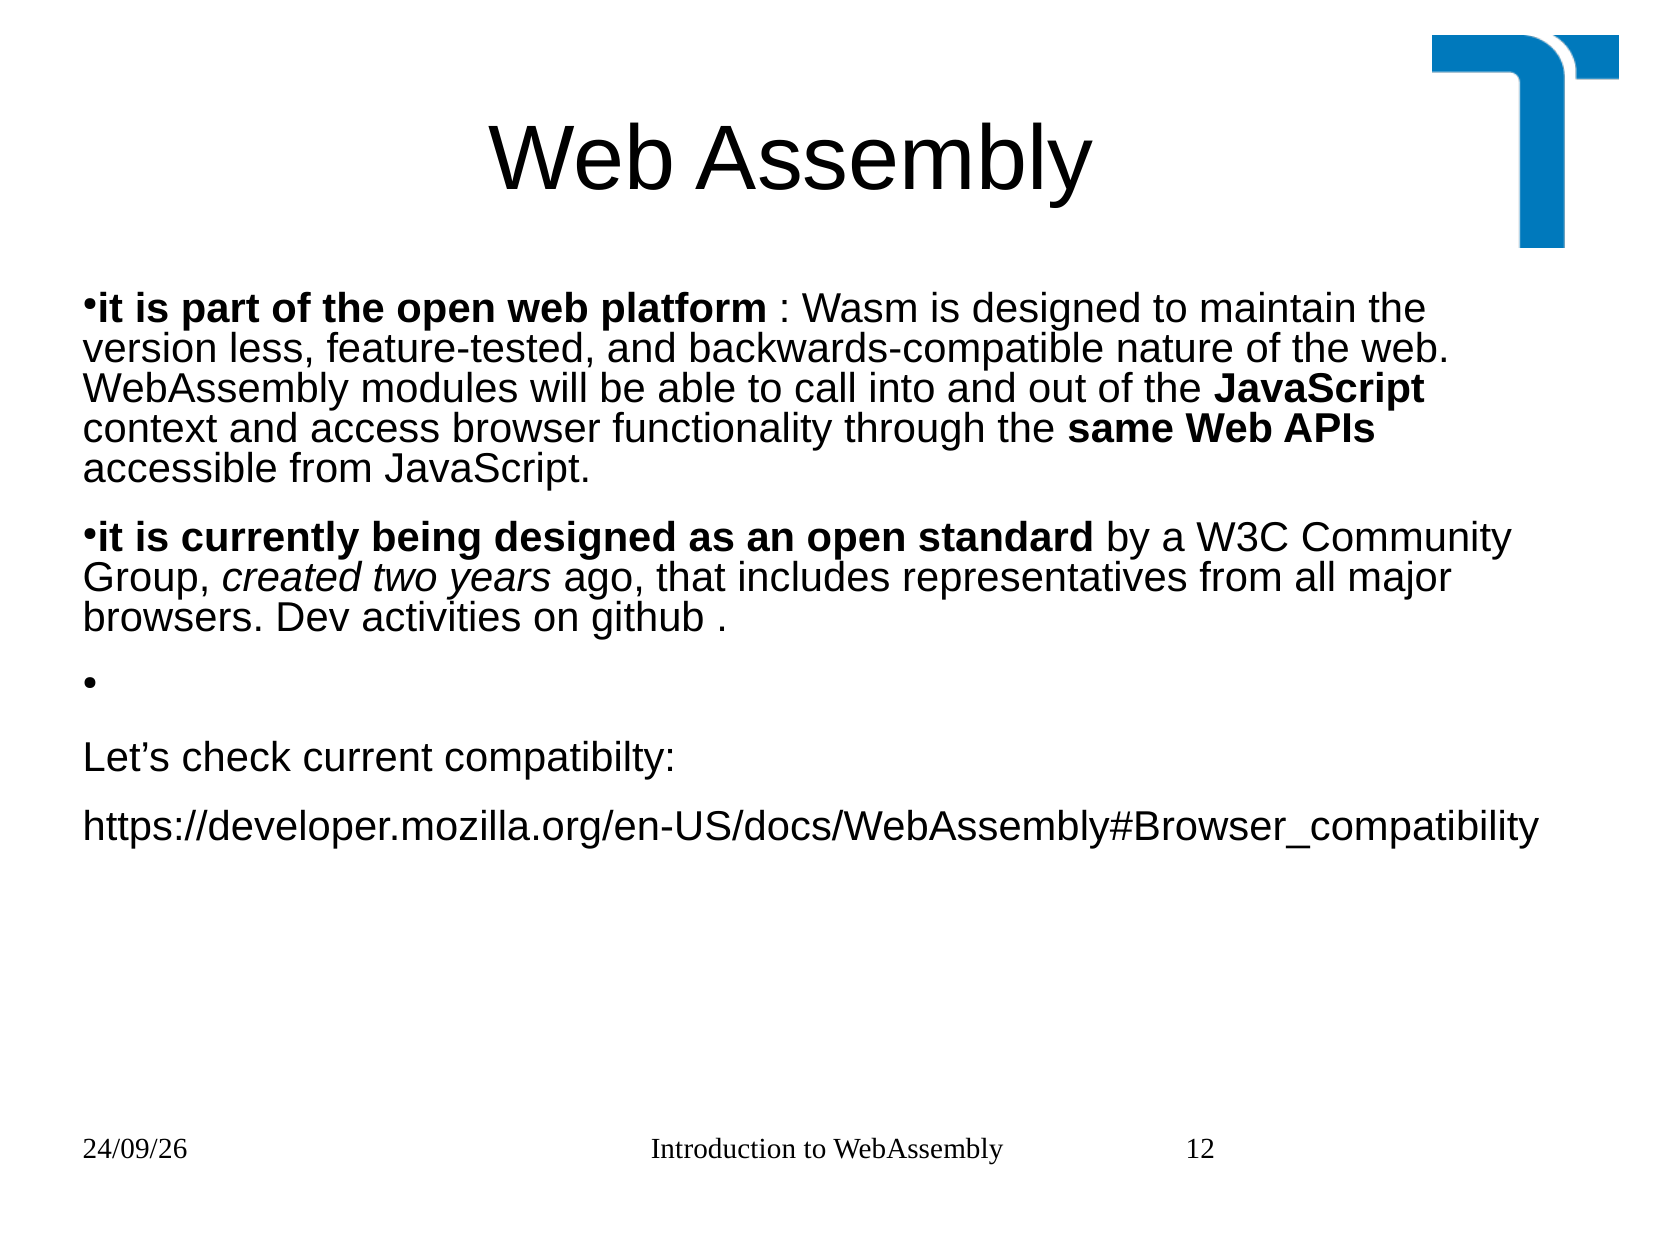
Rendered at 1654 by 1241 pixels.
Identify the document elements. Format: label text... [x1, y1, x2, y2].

title Web Assembly [82, 49, 1501, 257]
text_box [1185, 1129, 1571, 1216]
text_box 07/09/2017 [82, 1129, 468, 1216]
text_box Introduction to WebAssembly [565, 1129, 1090, 1216]
list it is part of the open web platform : Wasm is designed to maintain the version less, feature-tested, and backwards-compatible nature of the web. WebAssembly modules will be able to call into and out of the JavaScript context and access browser functionality through the same Web APIs accessible from JavaScript. it is currently being designed as an open standard by a W3C Community Group, created two years ago, that includes representatives from all major browsers. Dev activities on github . Let’s check current compatibilty: https://developer.mozilla.org/en-US/docs/WebAssembly#Browser_compatibility [82, 290, 1571, 1075]
